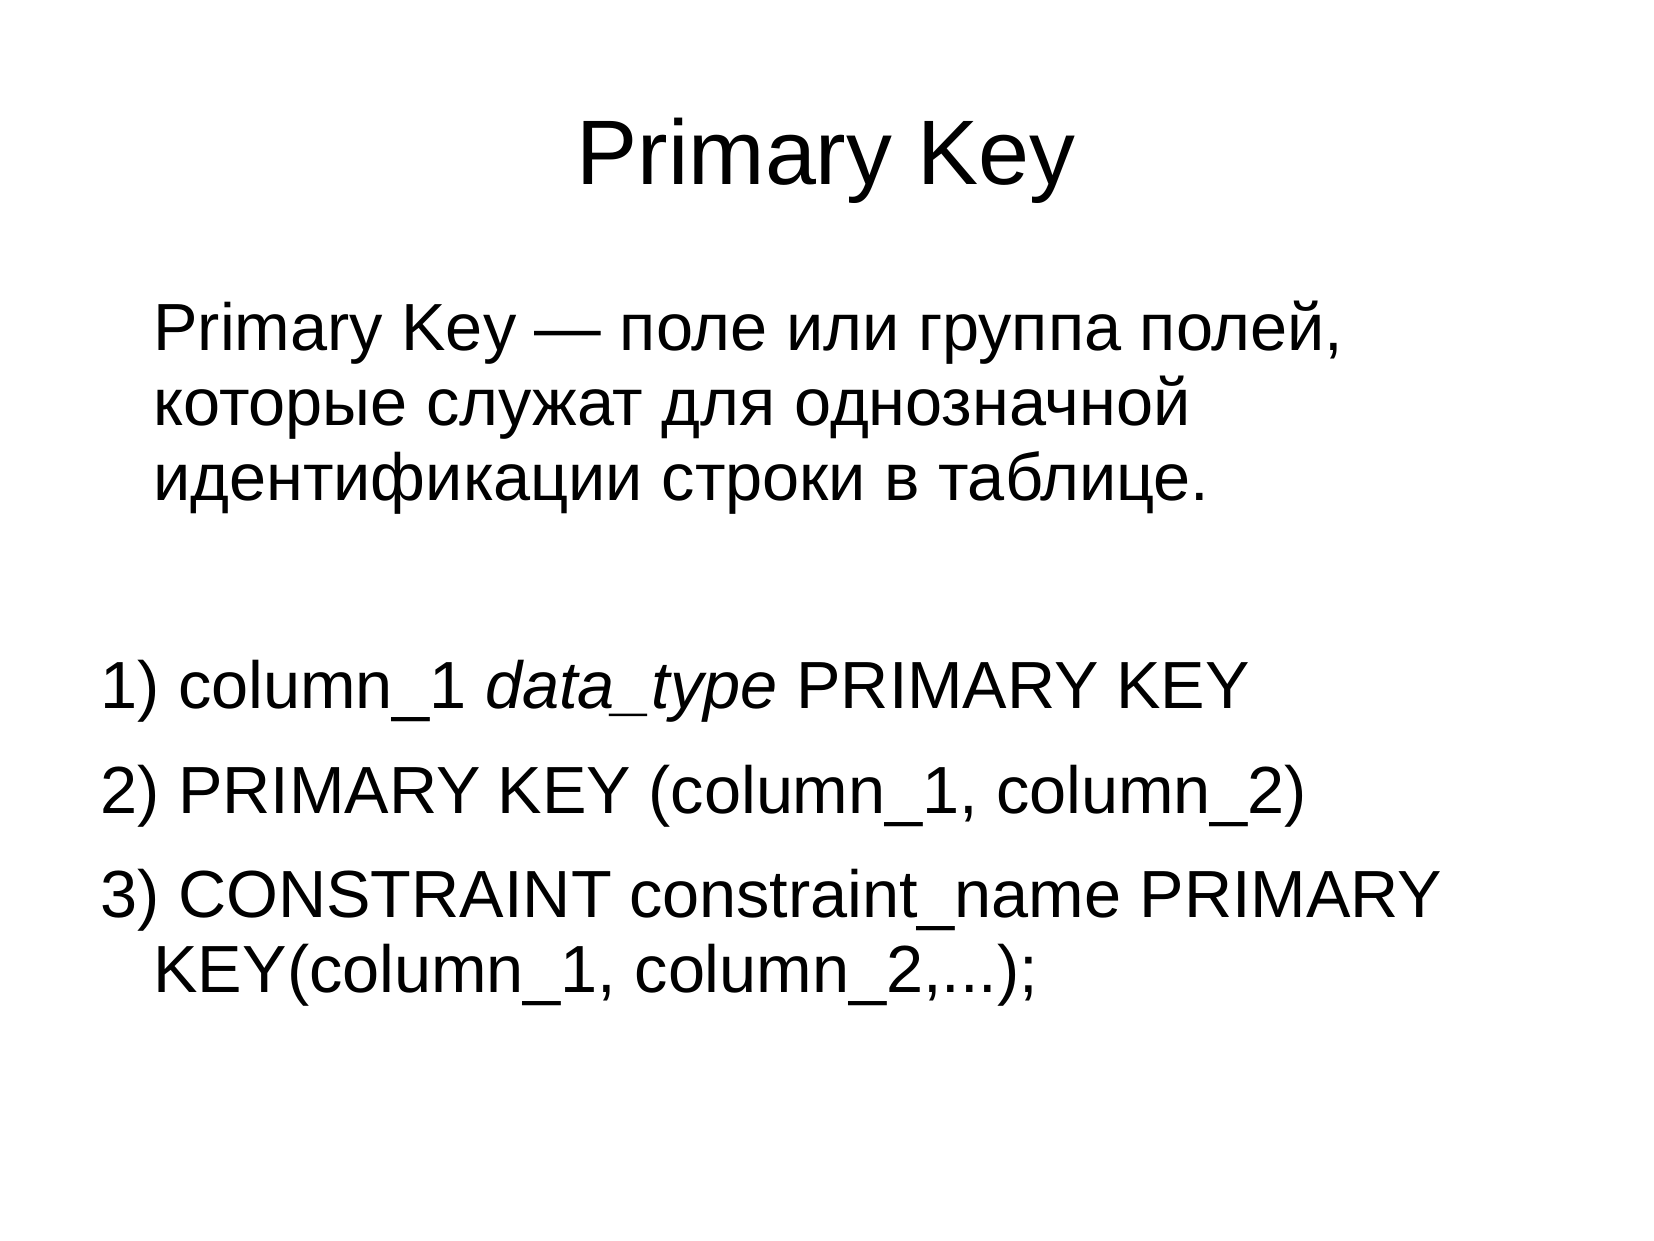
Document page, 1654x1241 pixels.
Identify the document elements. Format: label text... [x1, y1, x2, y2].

title Primary Key [82, 49, 1571, 257]
list Primary Key — поле или группа полей, которые служат для однозначной идентификации строки в таблице. column_1 data_type PRIMARY KEY PRIMARY KEY (column_1, column_2) CONSTRAINT constraint_name PRIMARY KEY(column_1, column_2,...); [82, 290, 1571, 1010]
